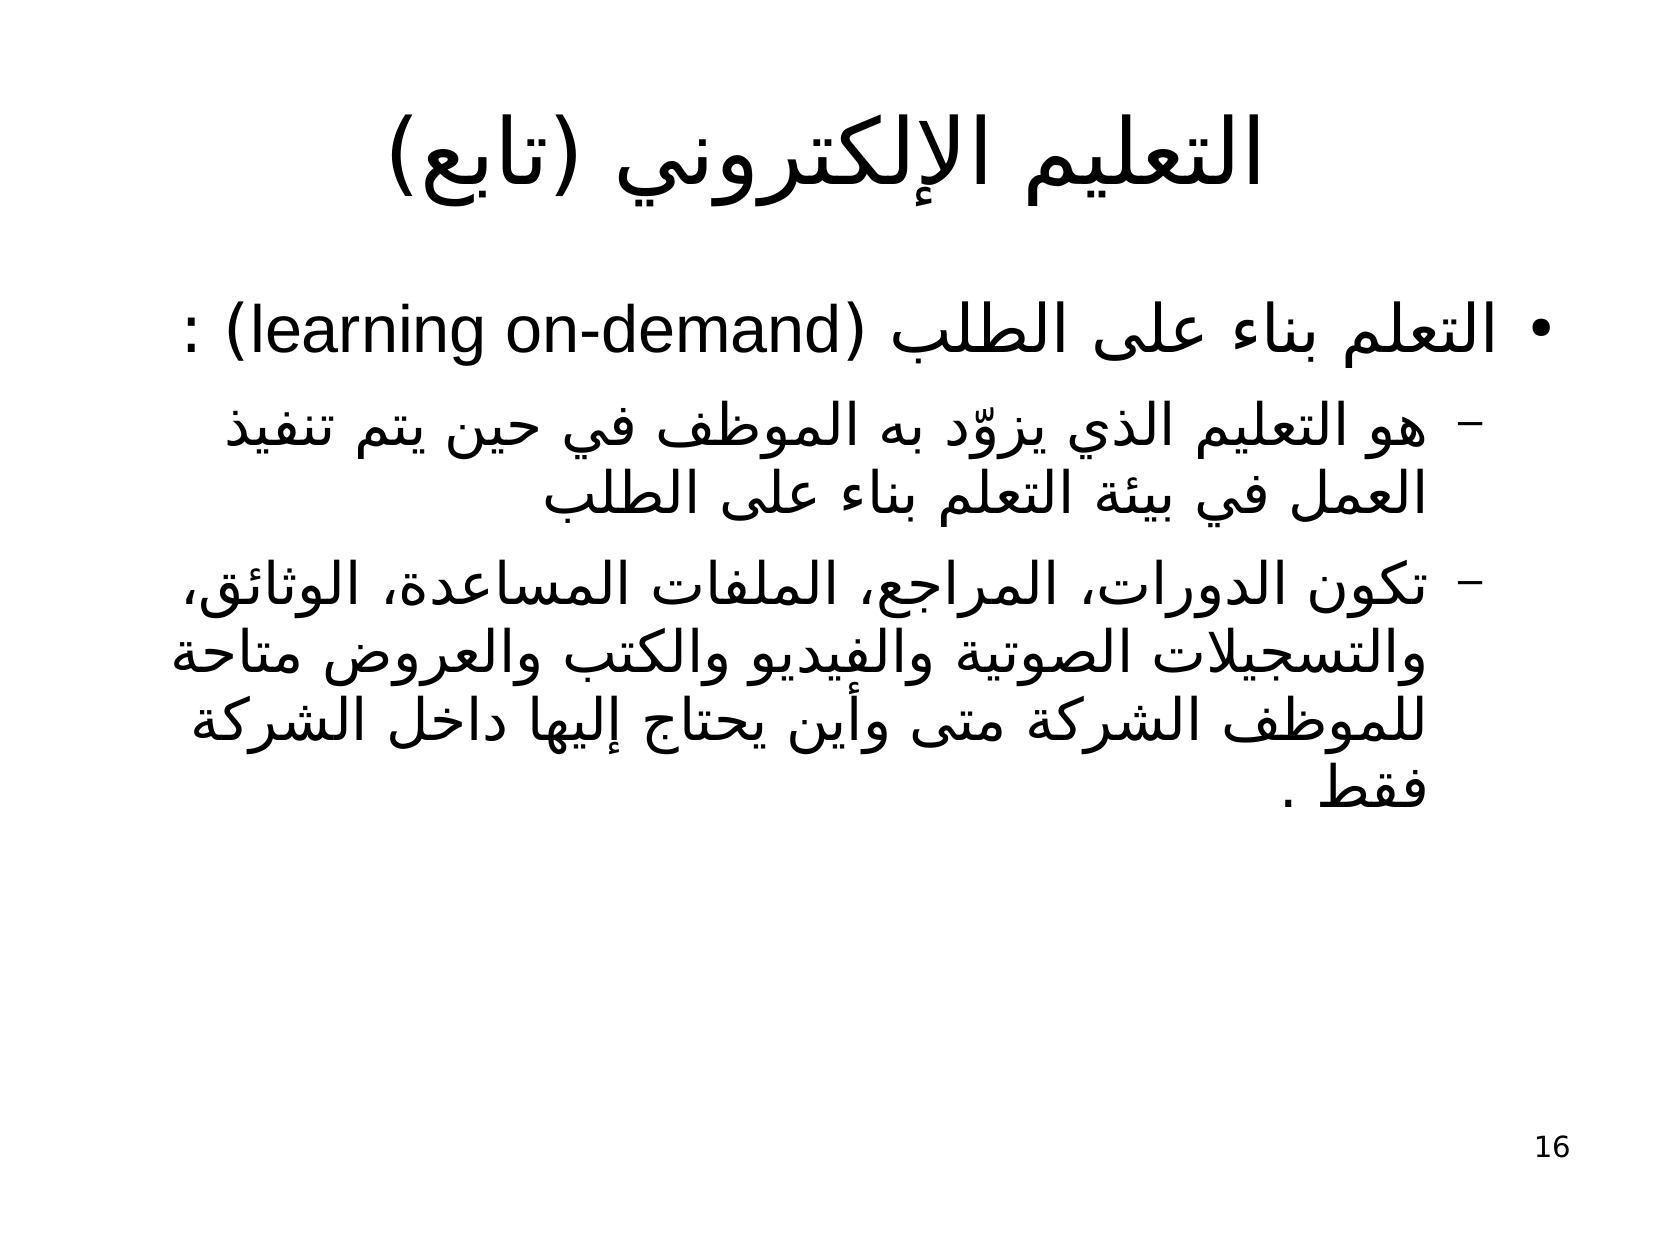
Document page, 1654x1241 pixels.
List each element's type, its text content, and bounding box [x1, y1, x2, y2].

list التعلم بناء على الطلب (learning on-demand) : هو التعليم الذي يزوّد به الموظف في حين يتم تنفيذ العمل في بيئة التعلم بناء على الطلب تكون الدورات، المراجع، الملفات المساعدة، الوثائق، والتسجيلات الصوتية والفيديو والكتب والعروض متاحة للموظف الشركة متى وأين يحتاج إليها داخل الشركة فقط . [82, 290, 1571, 1010]
title التعليم الإلكتروني (تابع) [82, 49, 1571, 257]
